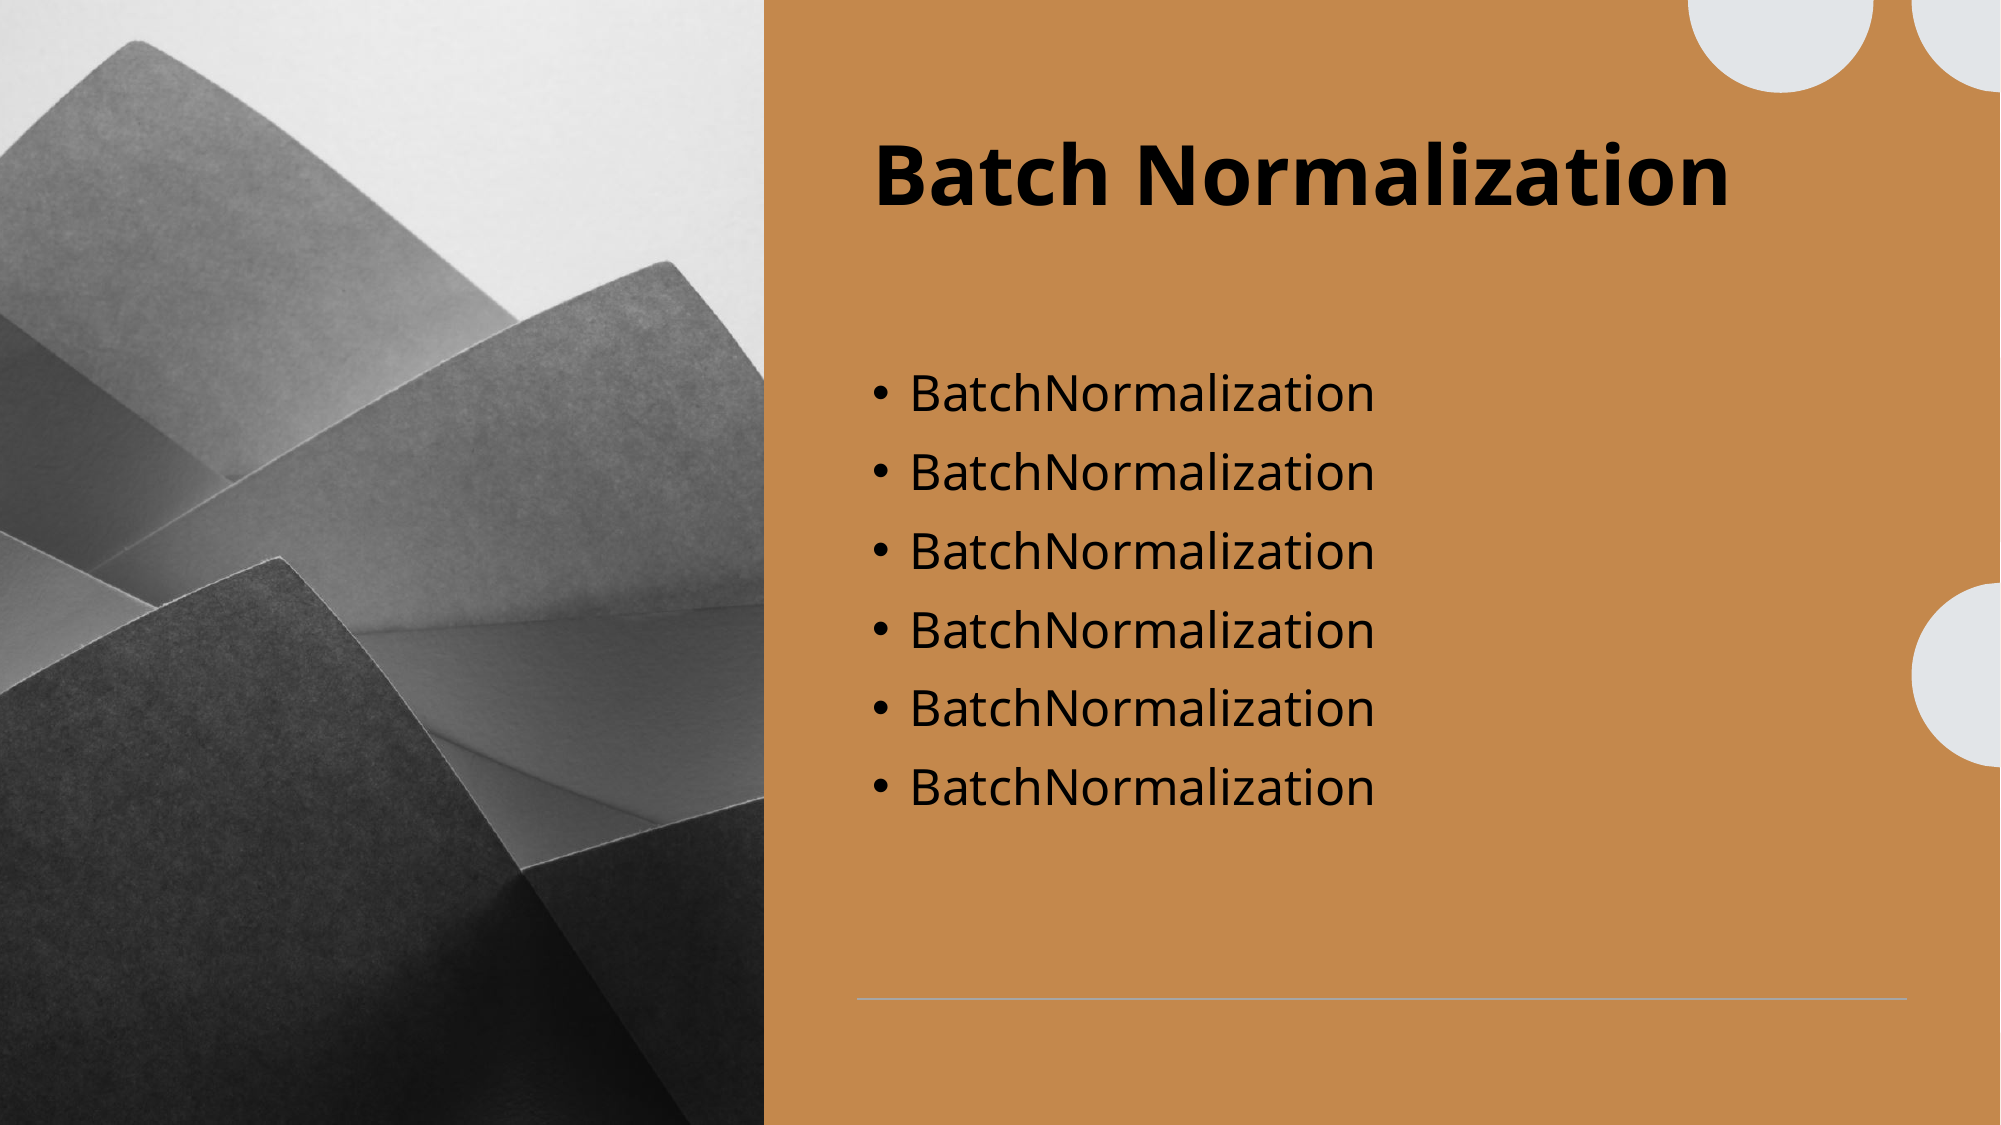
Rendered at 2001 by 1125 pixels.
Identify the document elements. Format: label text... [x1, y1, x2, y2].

title Batch Normalization [857, 126, 1908, 335]
text_box [764, 0, 2000, 1125]
list BatchNormalization BatchNormalization BatchNormalization BatchNormalization BatchNormalization BatchNormalization [857, 354, 1908, 946]
picture [0, 0, 764, 1125]
